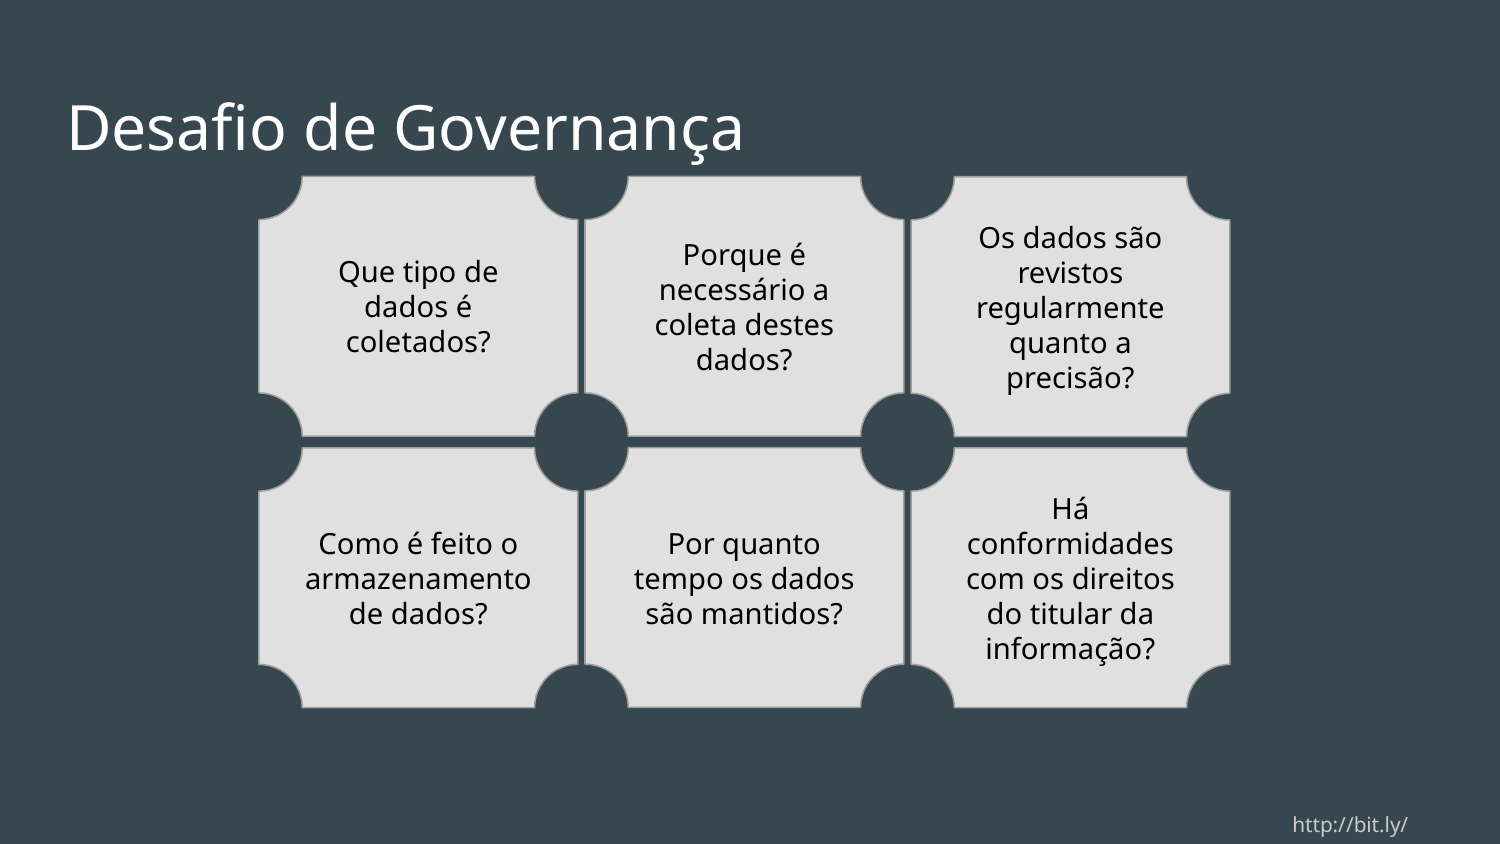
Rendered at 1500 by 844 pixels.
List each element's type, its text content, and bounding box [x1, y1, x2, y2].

text_box Há conformidades com os direitos do titular da informação? [911, 447, 1230, 708]
text_box Por quanto tempo os dados são mantidos? [585, 447, 904, 708]
list http://bit.ly/2AFFZbz [1277, 793, 1500, 844]
text_box Os dados são revistos regularmente quanto a precisão? [911, 176, 1230, 437]
title Desafio de Governança [51, 72, 1449, 167]
text_box Como é feito o armazenamento de dados? [258, 447, 578, 708]
text_box Que tipo de dados é coletados? [258, 176, 578, 437]
text_box Porque é necessário a coleta destes dados? [585, 176, 904, 437]
